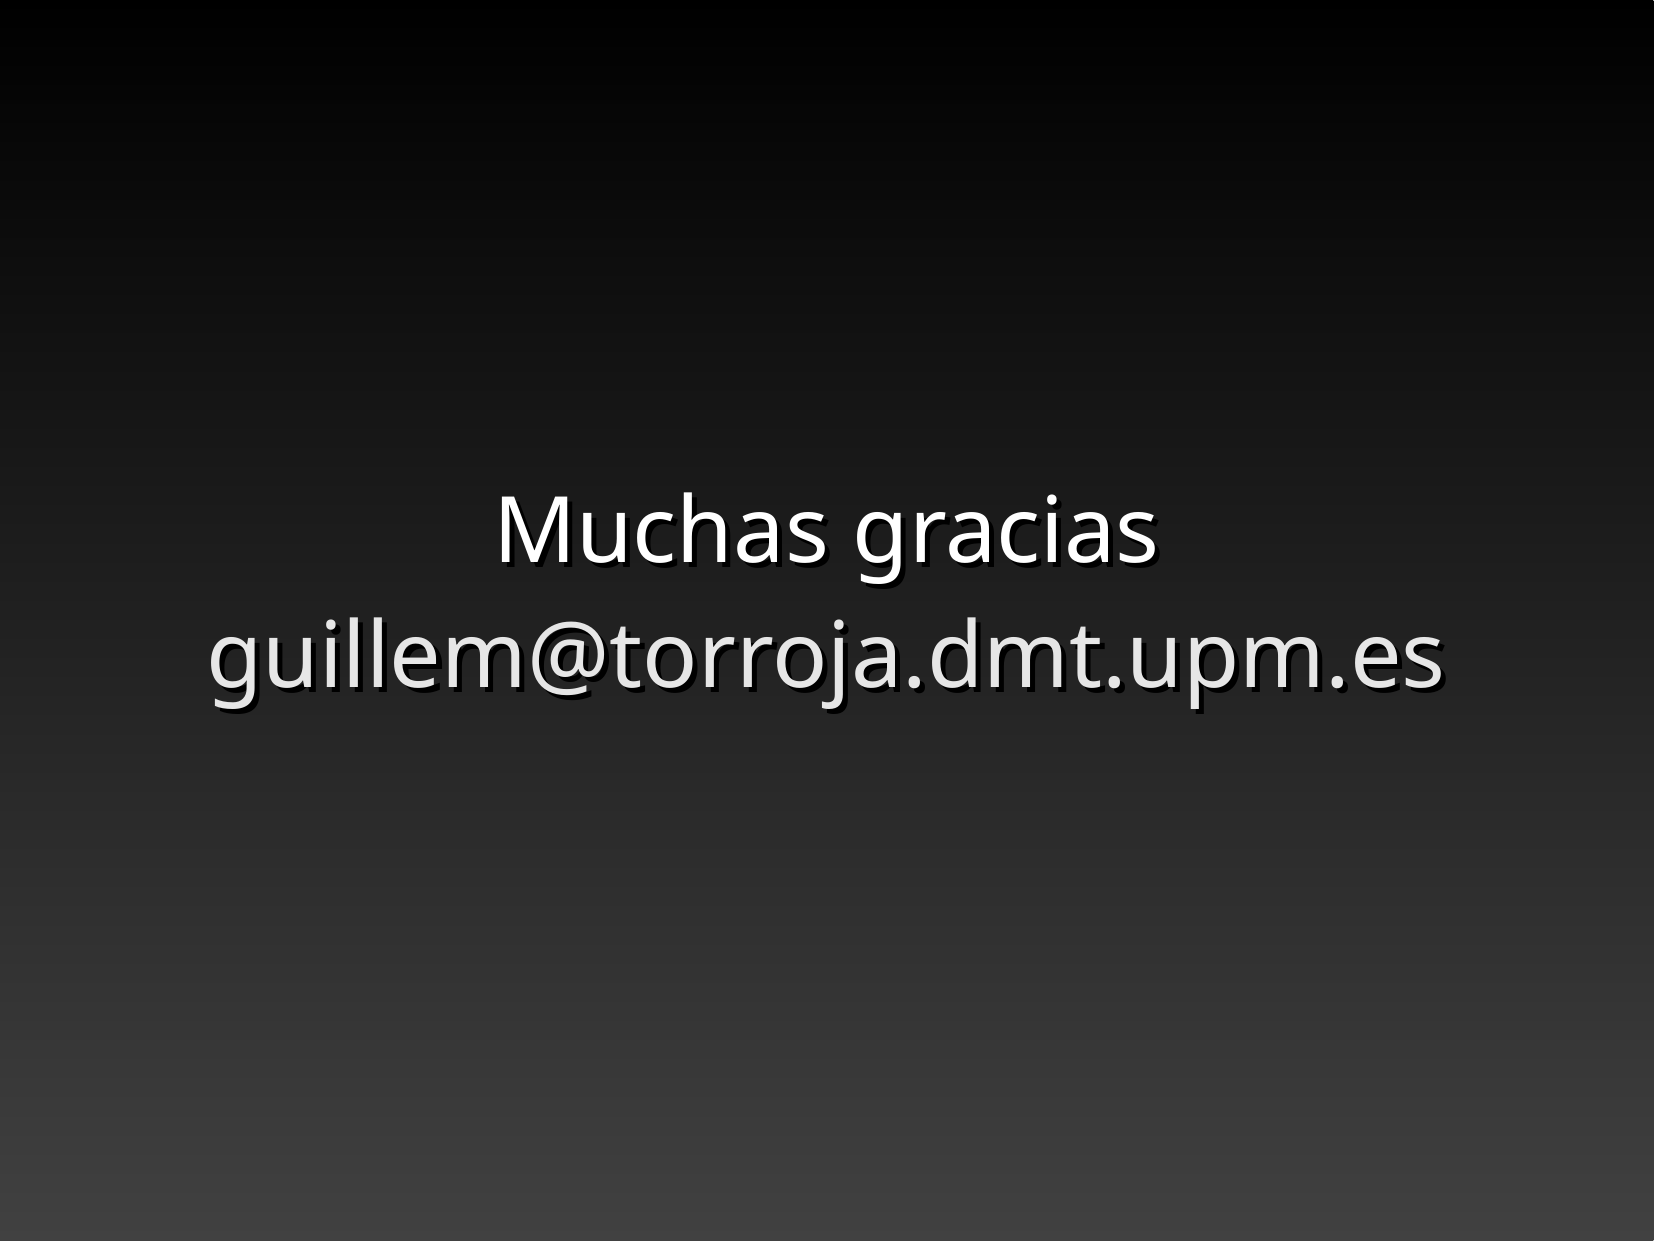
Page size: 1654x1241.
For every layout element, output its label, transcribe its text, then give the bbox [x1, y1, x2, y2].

title Muchas gracias guillem@torroja.dmt.upm.es [82, 482, 1571, 698]
